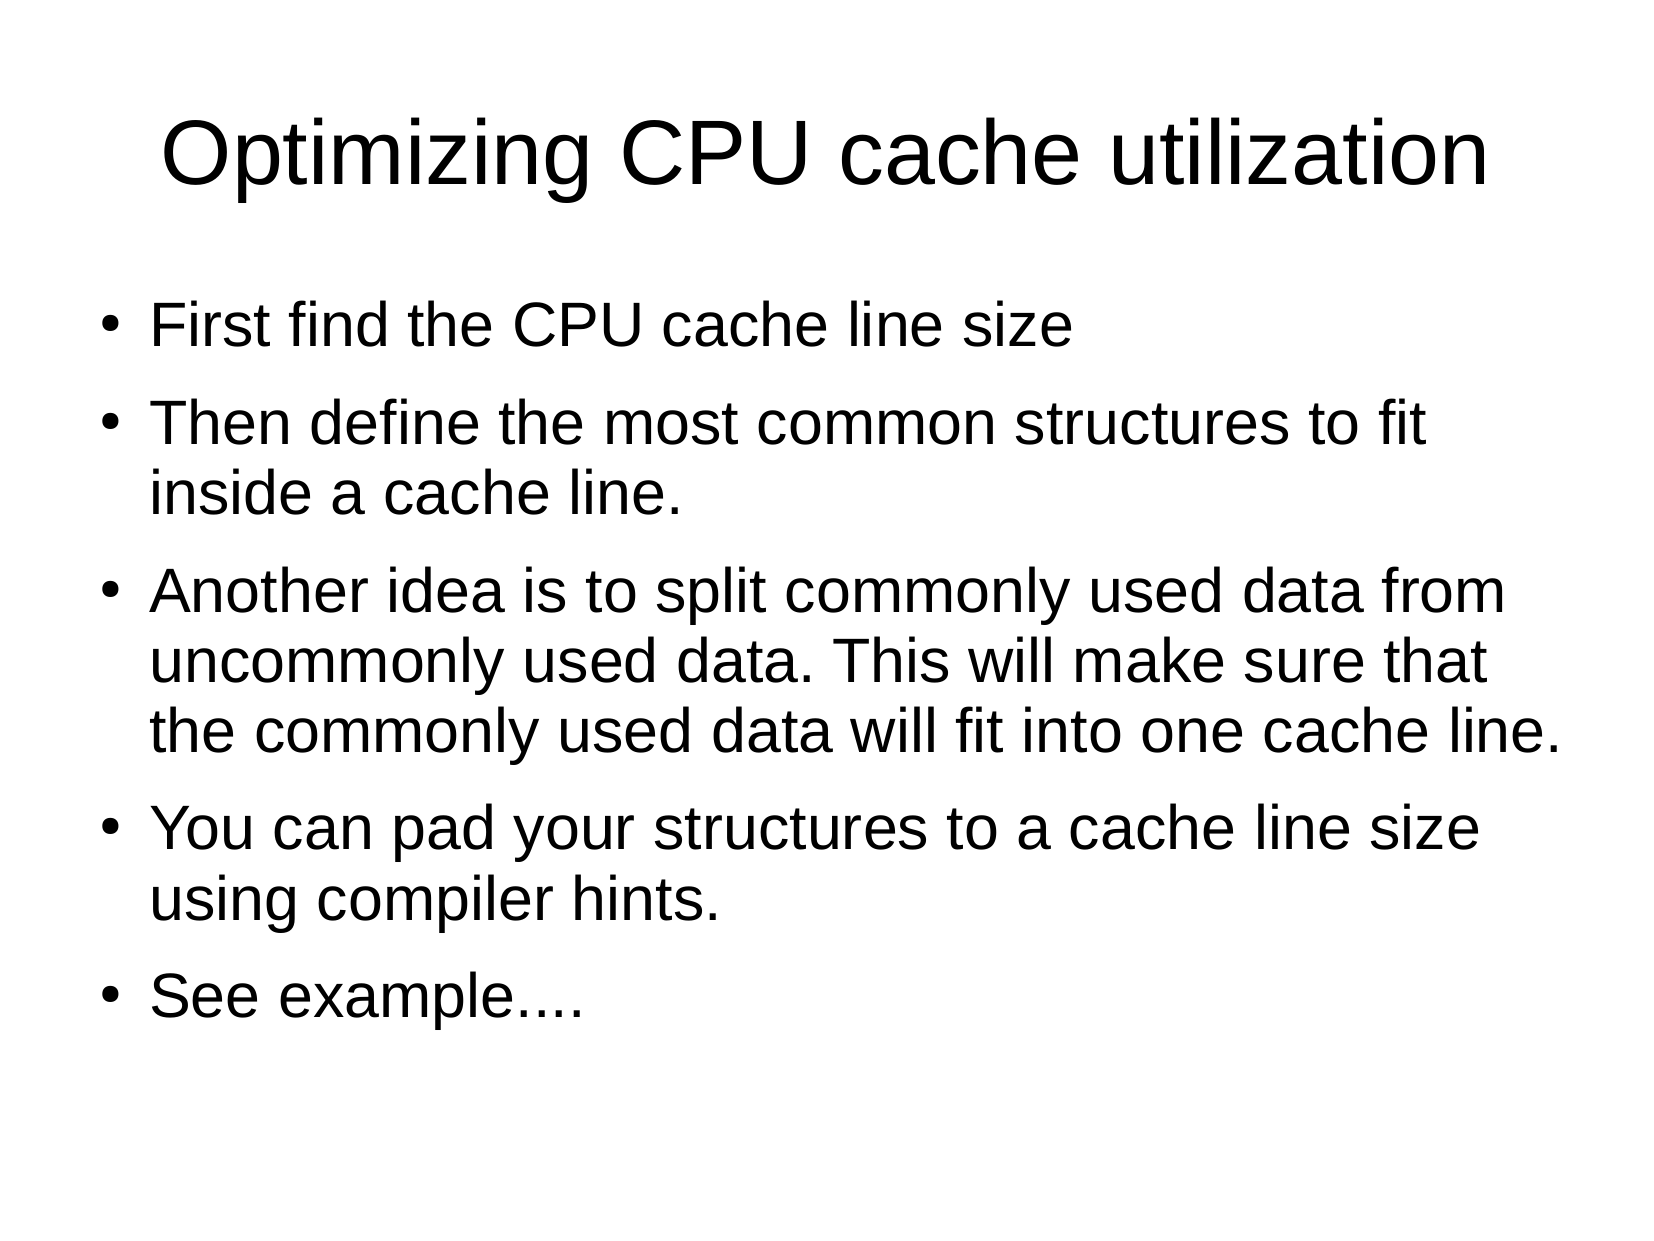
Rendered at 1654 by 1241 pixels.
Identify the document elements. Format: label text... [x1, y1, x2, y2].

list First find the CPU cache line size Then define the most common structures to fit inside a cache line. Another idea is to split commonly used data from uncommonly used data. This will make sure that the commonly used data will fit into one cache line. You can pad your structures to a cache line size using compiler hints. See example.... [82, 290, 1571, 1109]
title Optimizing CPU cache utilization [82, 49, 1571, 257]
